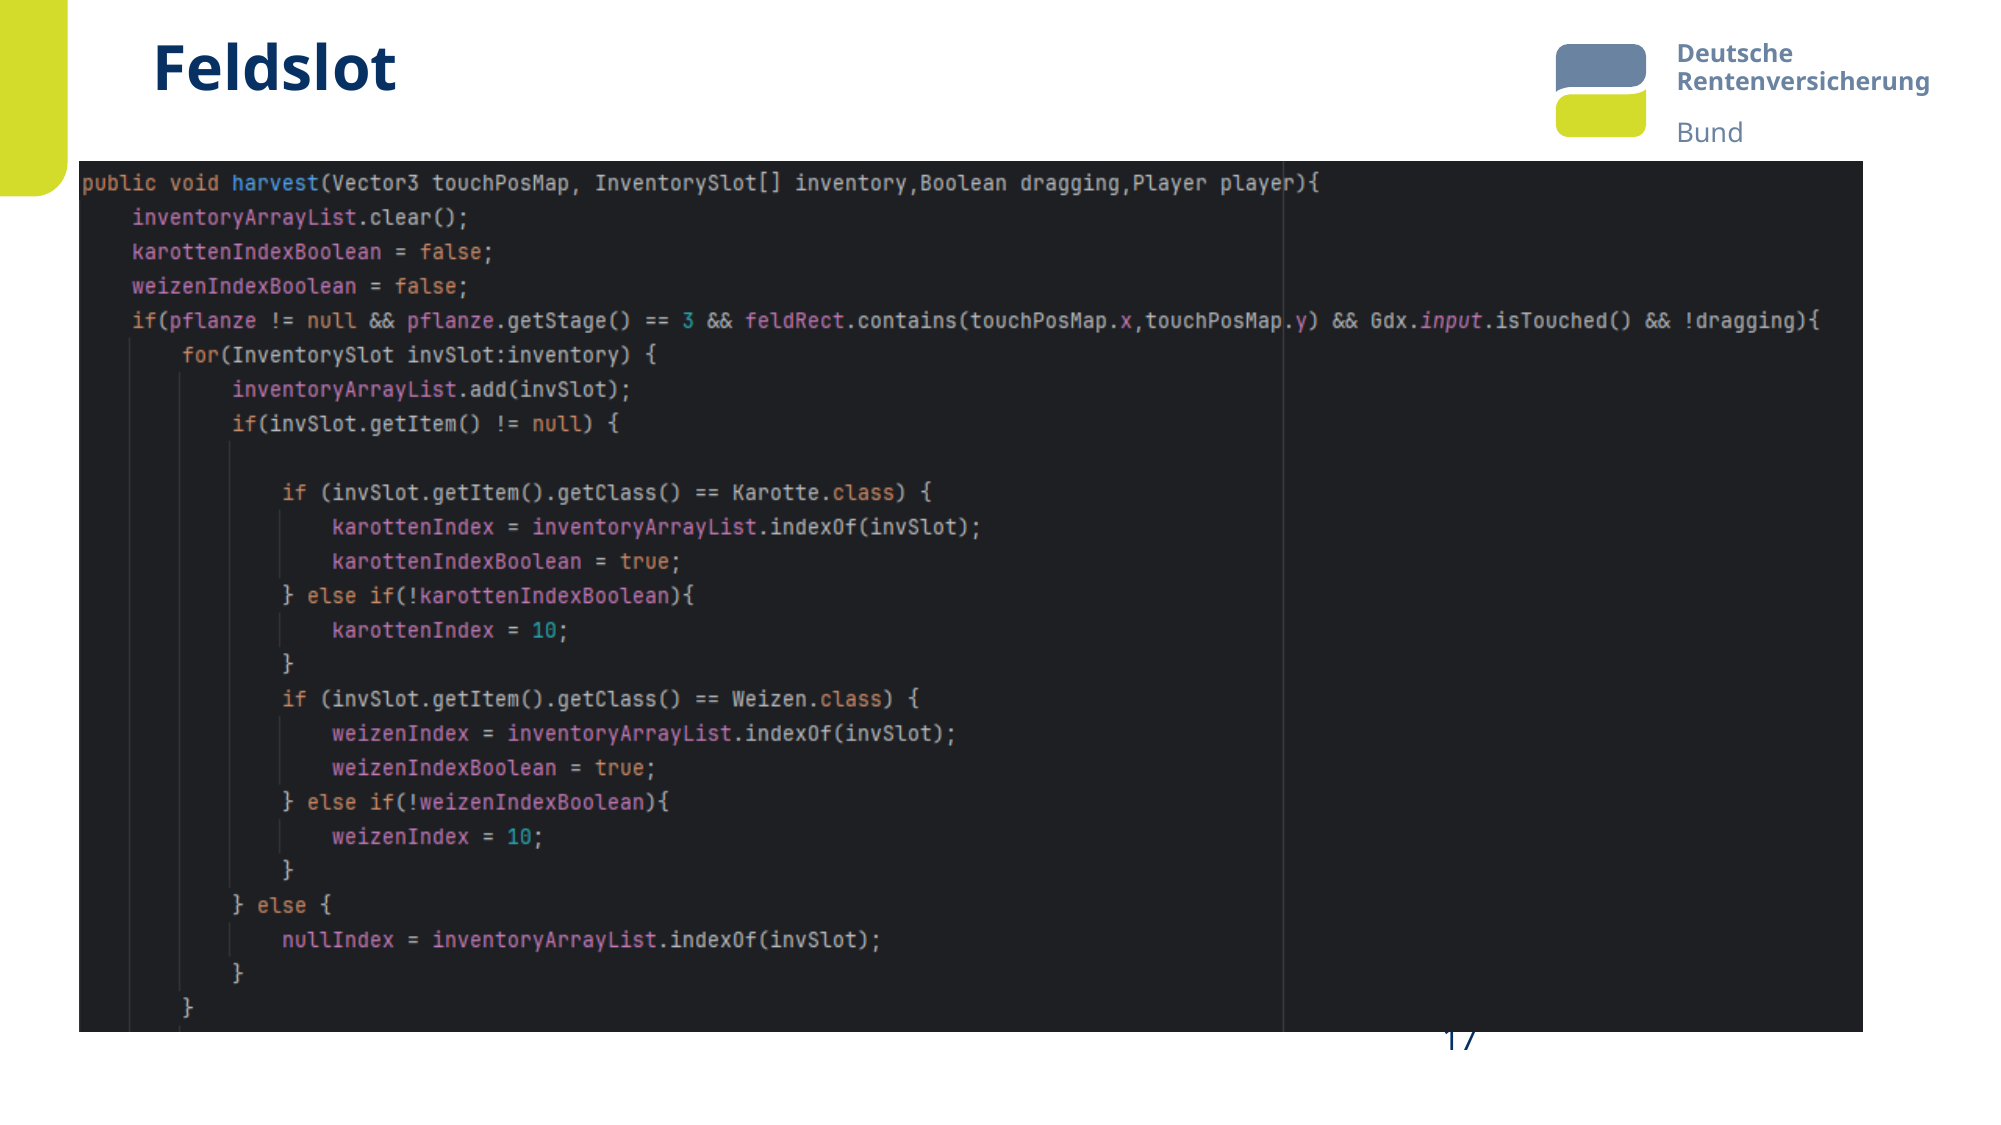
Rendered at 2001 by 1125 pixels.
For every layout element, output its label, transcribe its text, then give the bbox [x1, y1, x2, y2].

picture [79, 161, 1863, 1032]
text_box 16 [1427, 994, 1928, 1070]
title Feldslot [137, 20, 1493, 161]
